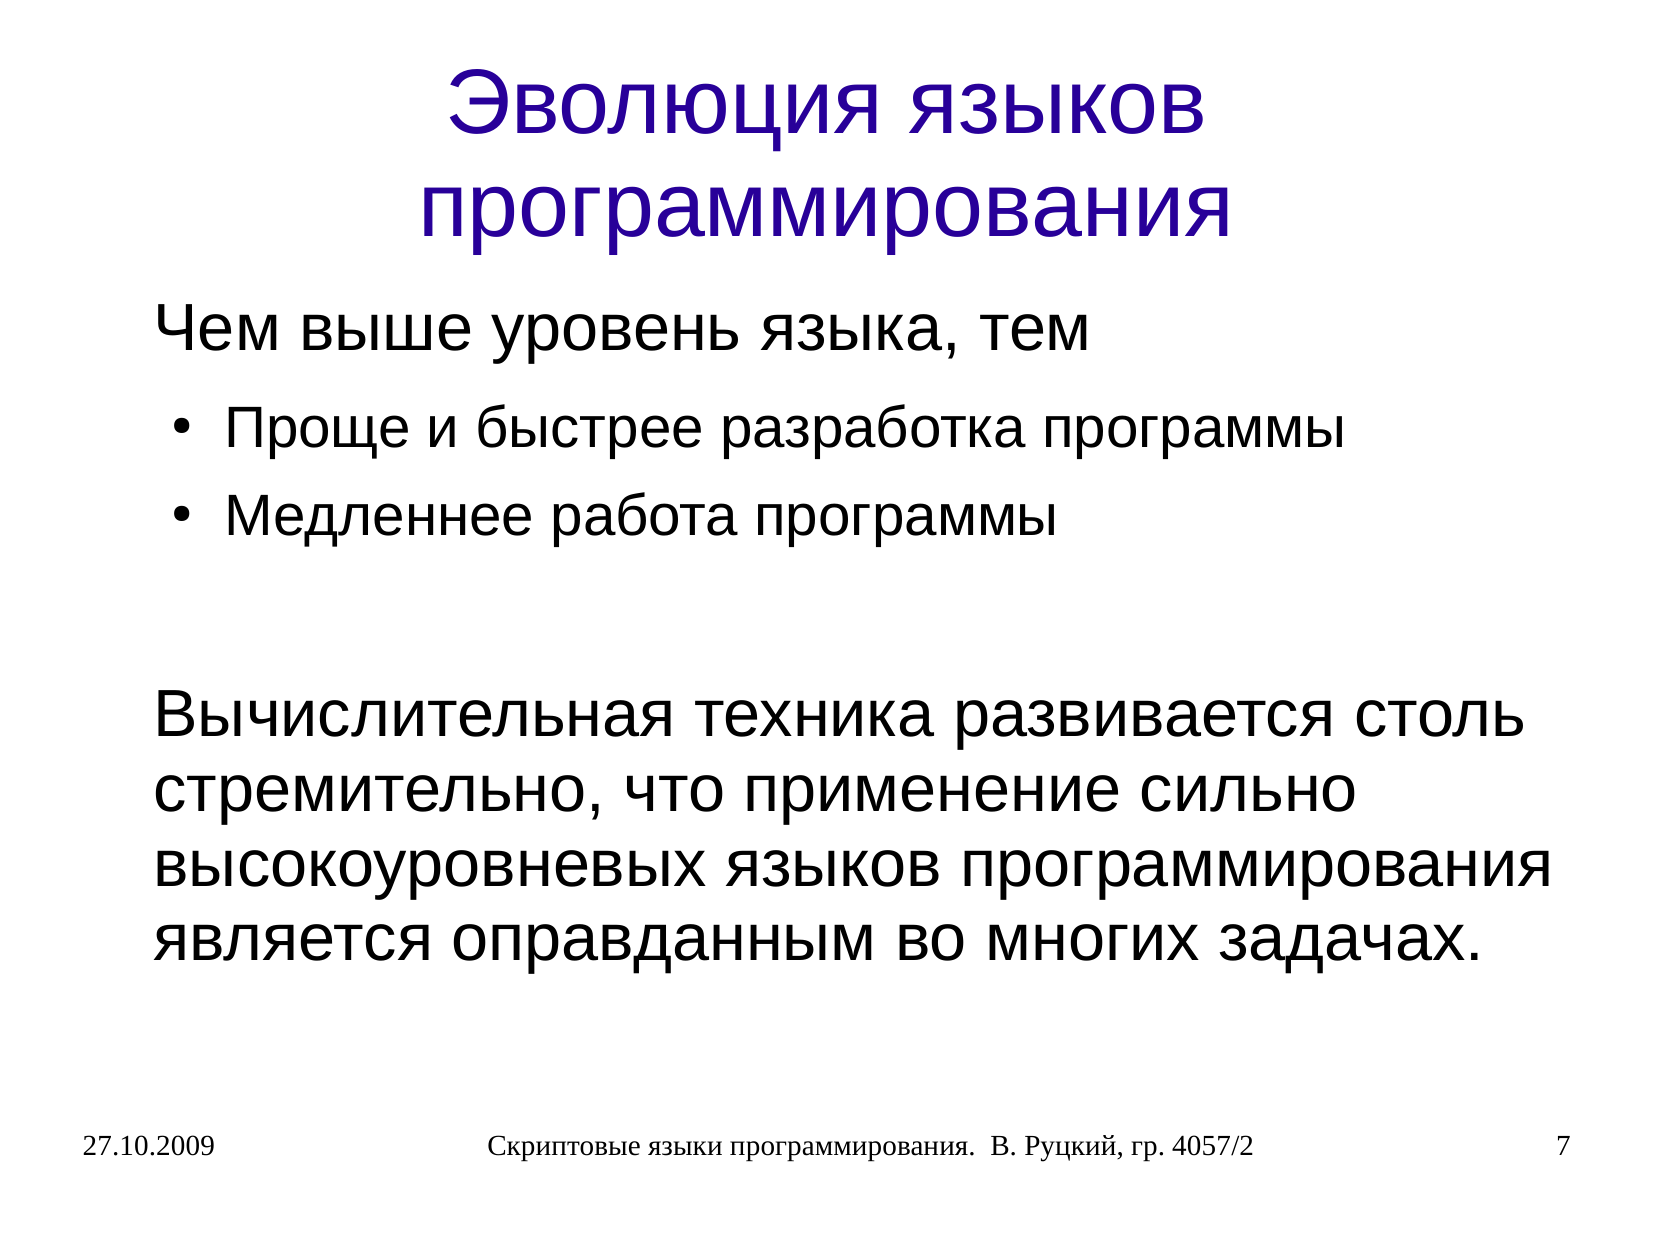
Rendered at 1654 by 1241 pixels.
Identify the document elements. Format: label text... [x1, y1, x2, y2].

title Эволюция языков программирования [82, 50, 1571, 256]
list Чем выше уровень языка, тем Проще и быстрее разработка программы Медленнее работа программы Вычислительная техника развивается столь стремительно, что применение сильно высокоуровневых языков программирования является оправданным во многих задачах. [82, 290, 1571, 1109]
